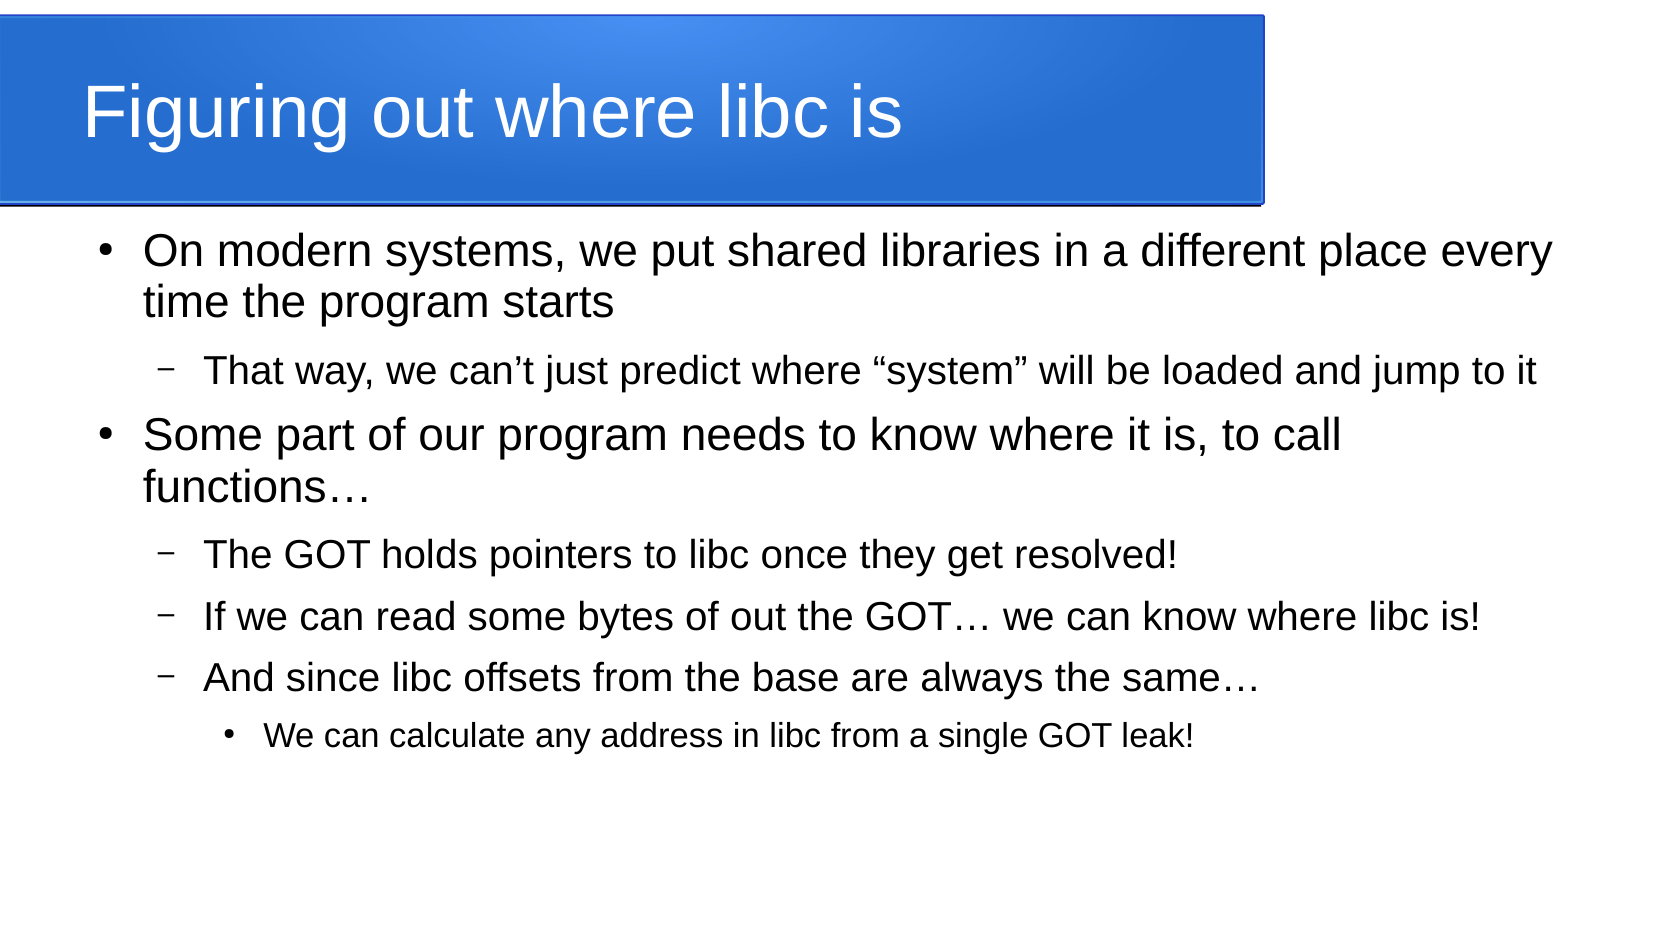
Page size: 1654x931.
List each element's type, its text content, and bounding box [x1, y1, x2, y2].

list On modern systems, we put shared libraries in a different place every time the program starts That way, we can’t just predict where “system” will be loaded and jump to it Some part of our program needs to know where it is, to call functions… The GOT holds pointers to libc once they get resolved! If we can read some bytes of out the GOT… we can know where libc is! And since libc offsets from the base are always the same… We can calculate any address in libc from a single GOT leak! [82, 224, 1571, 764]
title Figuring out where libc is [82, 35, 1235, 189]
